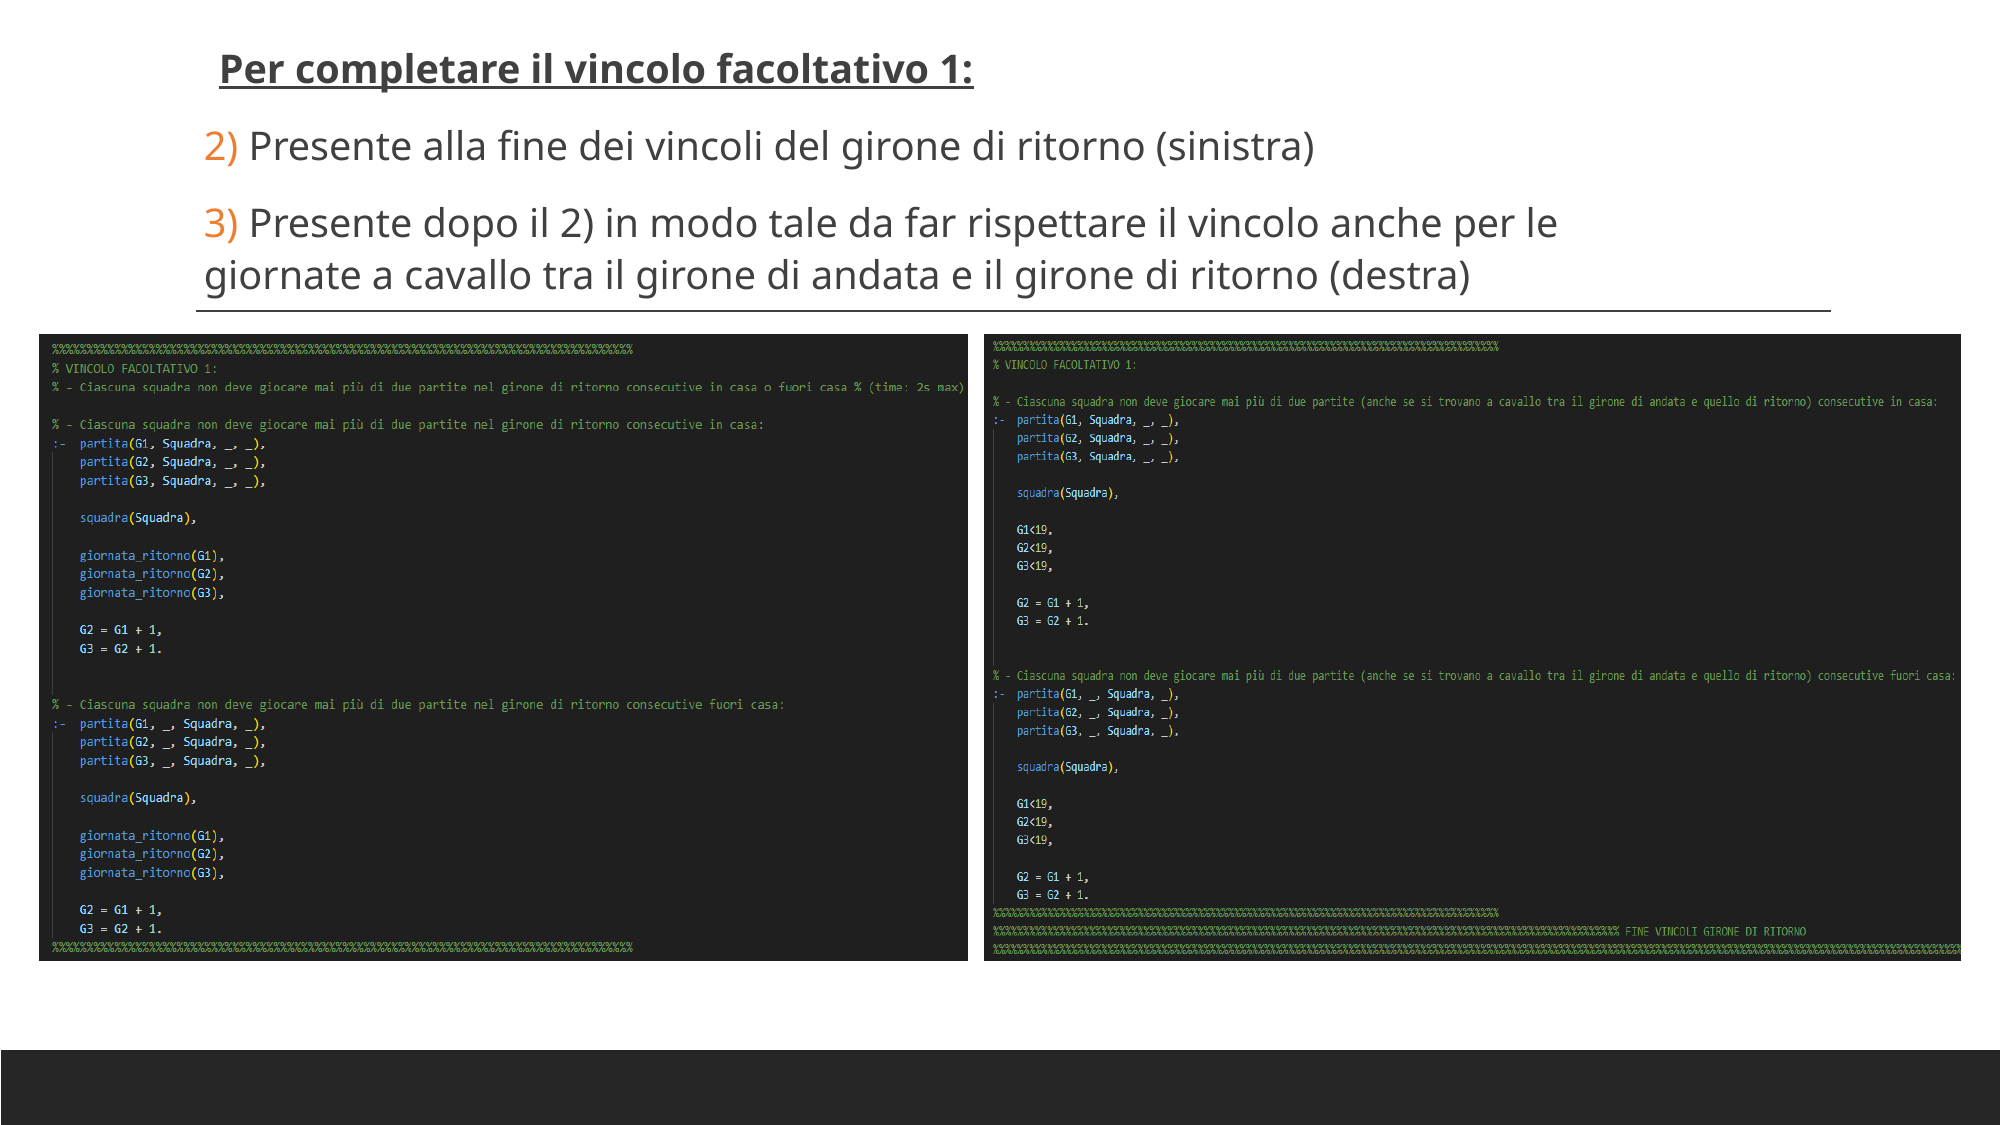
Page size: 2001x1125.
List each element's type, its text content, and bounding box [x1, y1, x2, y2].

picture [984, 334, 1961, 961]
text_box Per completare il vincolo facoltativo 1: 2) Presente alla fine dei vincoli del girone di ritorno (sinistra) 3) Presente dopo il 2) in modo tale da far rispettare il vincolo anche per le giornate a cavallo tra il girone di andata e il girone di ritorno (destra) [188, 31, 1652, 321]
picture [39, 334, 968, 961]
